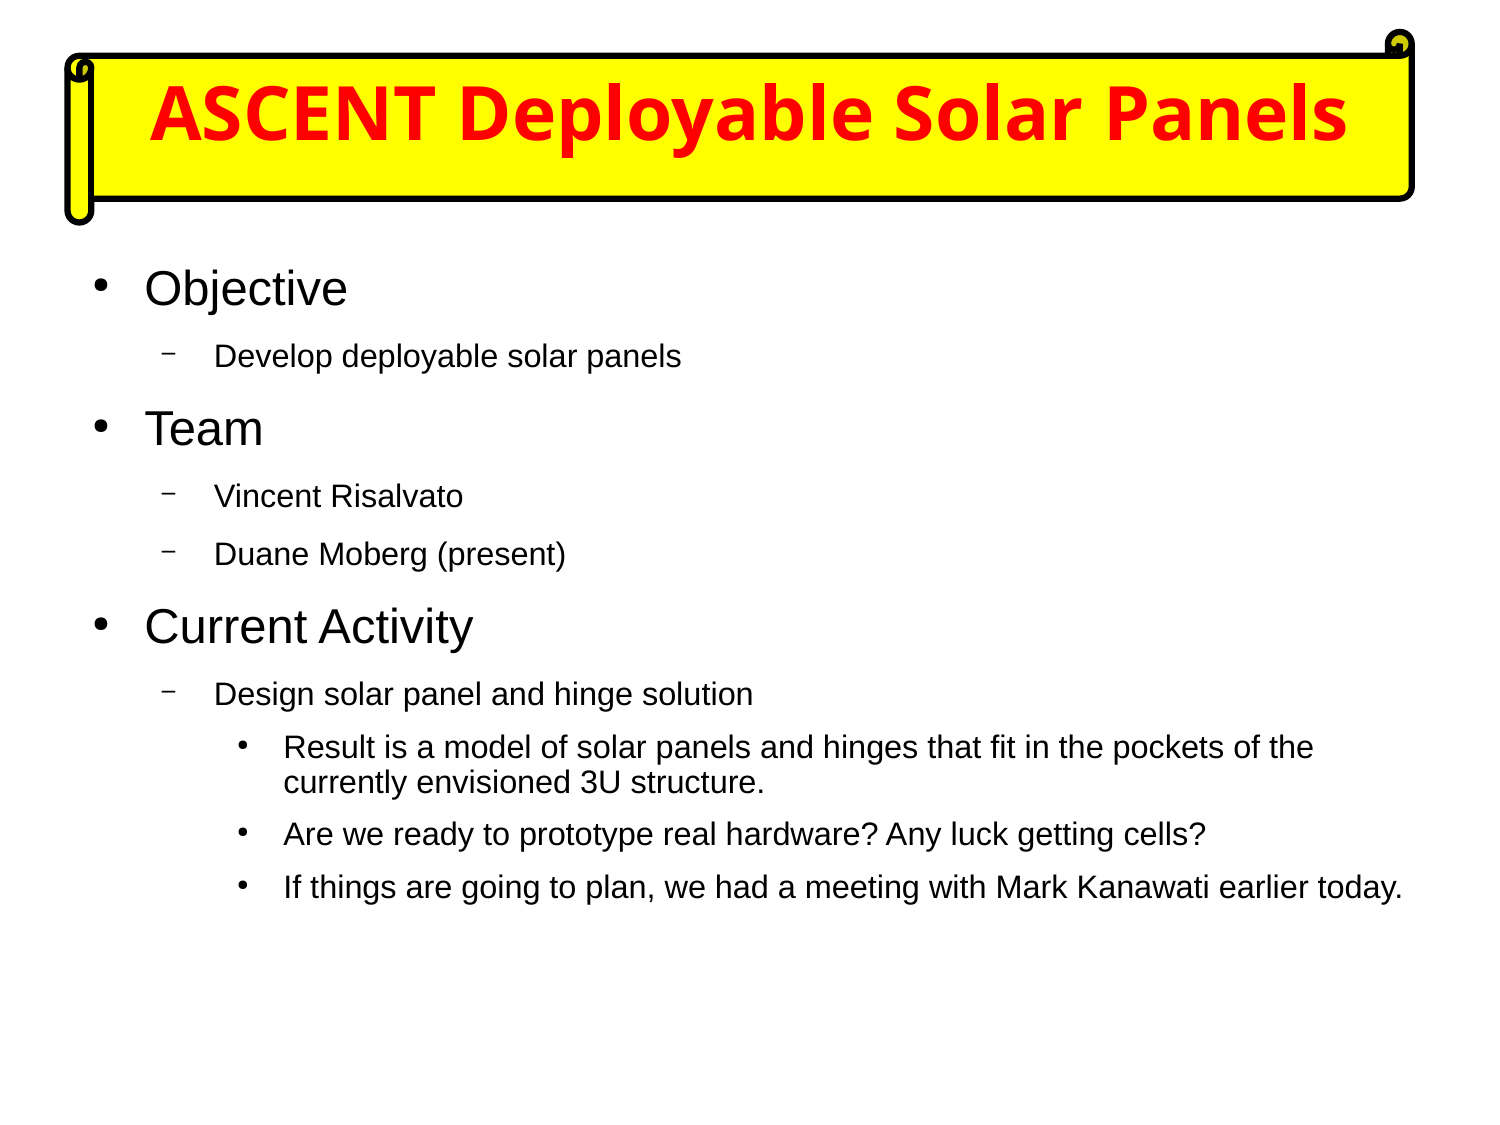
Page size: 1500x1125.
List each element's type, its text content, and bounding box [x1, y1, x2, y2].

text_box [67, 164, 1412, 223]
list Objective Develop deployable solar panels Team Vincent Risalvato Duane Moberg (present) Current Activity Design solar panel and hinge solution Result is a model of solar panels and hinges that fit in the pockets of the currently envisioned 3U structure. Are we ready to prototype real hardware? Any luck getting cells? If things are going to plan, we had a meeting with Mark Kanawati earlier today. [75, 263, 1425, 916]
text_box ASCENT Deployable Solar Panels [0, 58, 1500, 164]
text_box [72, 31, 1412, 58]
